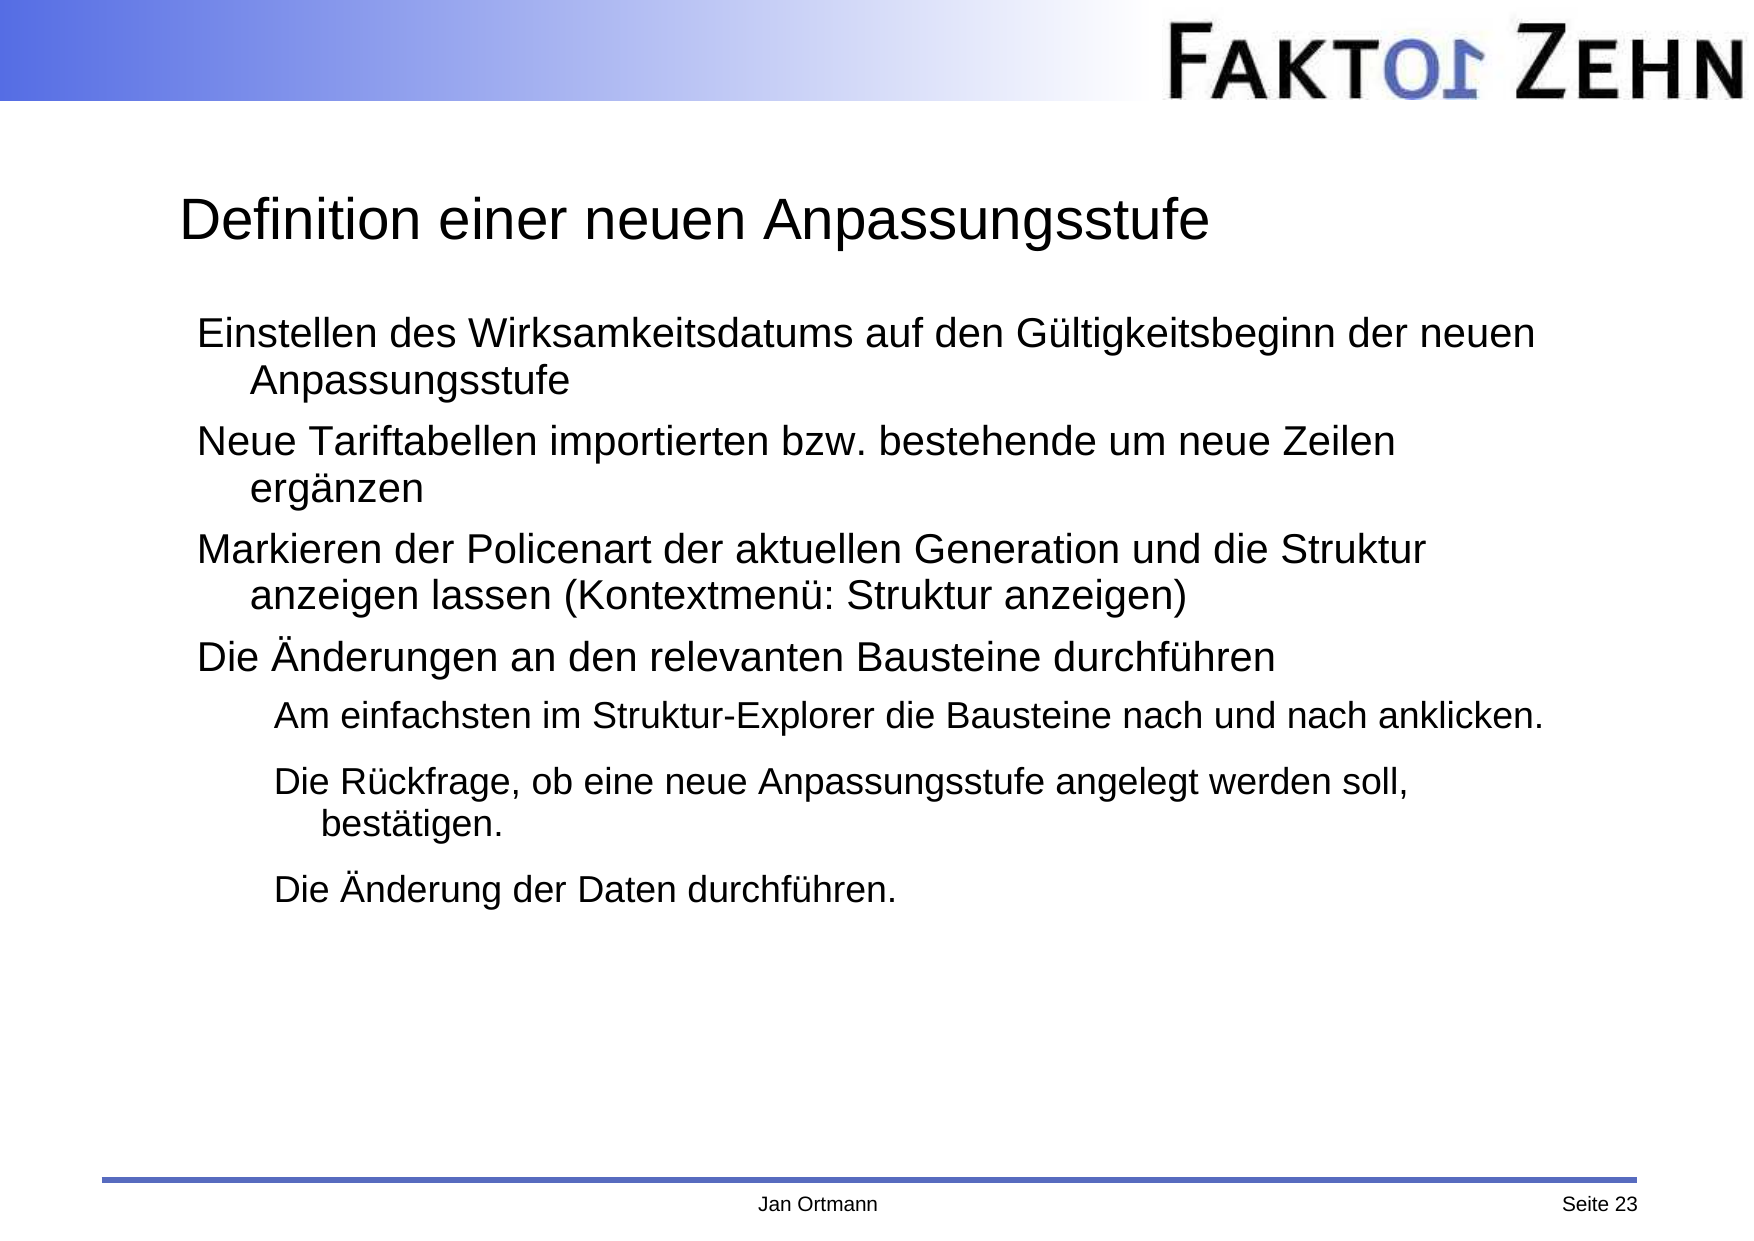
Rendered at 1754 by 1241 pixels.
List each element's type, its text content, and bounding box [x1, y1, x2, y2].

picture [1162, 7, 1752, 100]
title Definition einer neuen Anpassungsstufe [179, 142, 1576, 296]
list Einstellen des Wirksamkeitsdatums auf den Gültigkeitsbeginn der neuen Anpassungsstufe Neue Tariftabellen importierten bzw. bestehende um neue Zeilen ergänzen Markieren der Policenart der aktuellen Generation und die Struktur anzeigen lassen (Kontextmenü: Struktur anzeigen) Die Änderungen an den relevanten Bausteine durchführen Am einfachsten im Struktur-Explorer die Bausteine nach und nach anklicken. Die Rückfrage, ob eine neue Anpassungsstufe angelegt werden soll, bestätigen. Die Änderung der Daten durchführen. [179, 310, 1576, 1078]
